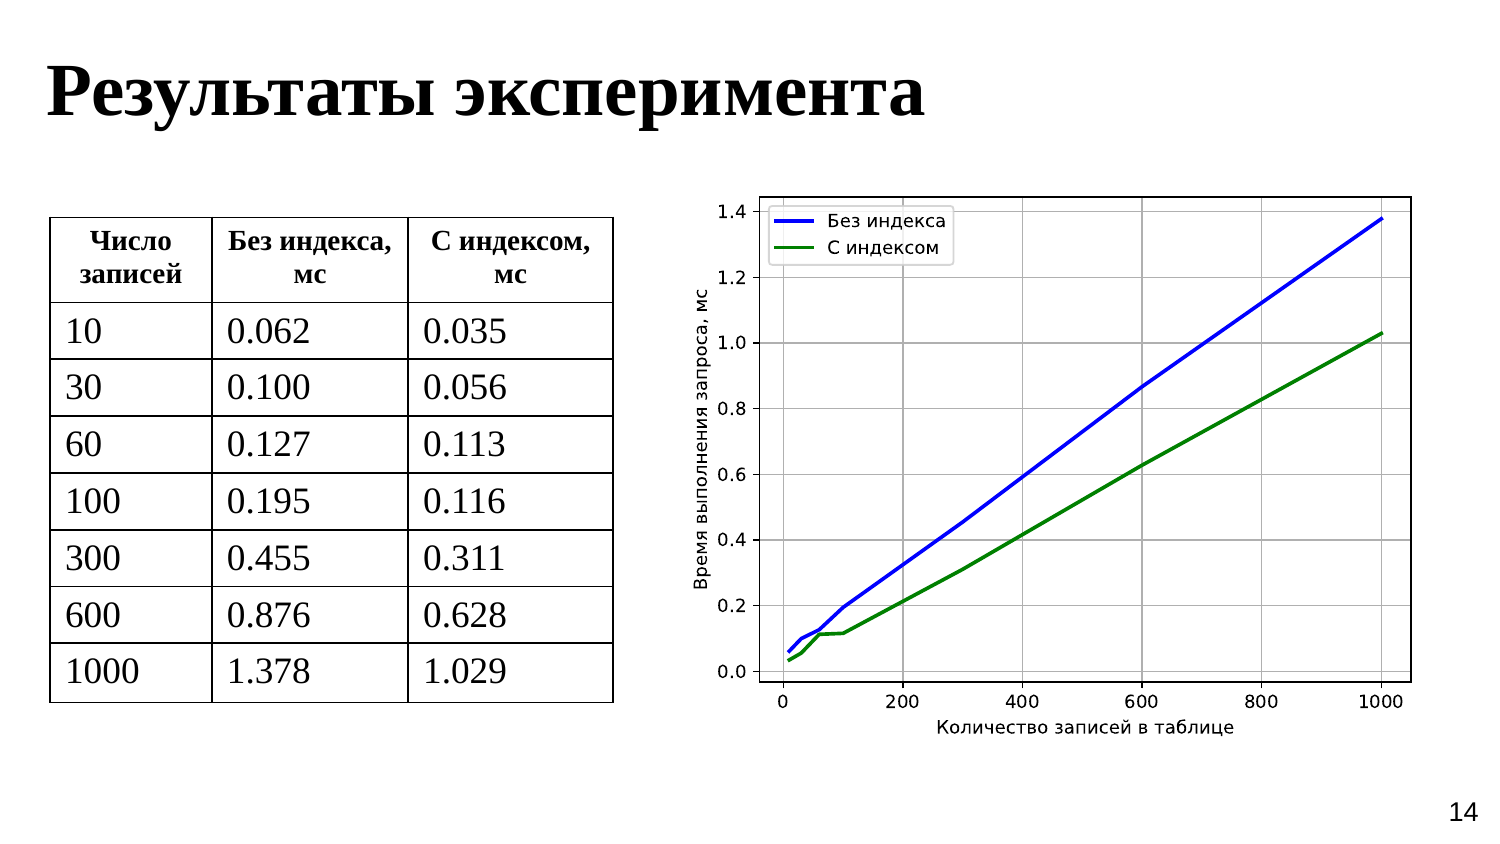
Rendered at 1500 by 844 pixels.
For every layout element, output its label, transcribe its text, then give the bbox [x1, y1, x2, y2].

table_cell 60 [51, 417, 211, 472]
table_header С индексом, мс [409, 218, 612, 302]
table_cell 0.628 [409, 587, 612, 642]
table_cell 0.056 [409, 360, 612, 415]
table_cell 600 [51, 587, 211, 642]
table_header Число записей [51, 218, 211, 302]
slide_number <number> [1403, 778, 1494, 844]
text_box Результаты эксперимента [33, 36, 1480, 134]
table_cell 0.311 [409, 531, 612, 586]
table_cell 0.455 [213, 531, 407, 586]
table_cell 0.062 [213, 303, 407, 358]
table_cell 30 [51, 360, 211, 415]
table_cell 0.876 [213, 587, 407, 642]
table_cell 0.195 [213, 474, 407, 529]
table_cell 1000 [51, 644, 211, 702]
table_cell 100 [51, 474, 211, 529]
table_cell 0.035 [409, 303, 612, 358]
table_cell 0.127 [213, 417, 407, 472]
table_cell 0.113 [409, 417, 612, 472]
table_cell 300 [51, 531, 211, 586]
table_cell 10 [51, 303, 211, 358]
table_header Без индекса, мс [213, 218, 407, 302]
table_cell 0.100 [213, 360, 407, 415]
table_cell 1.378 [213, 644, 407, 702]
table_cell 0.116 [409, 474, 612, 529]
table_cell 1.029 [409, 644, 612, 702]
picture [679, 177, 1449, 752]
